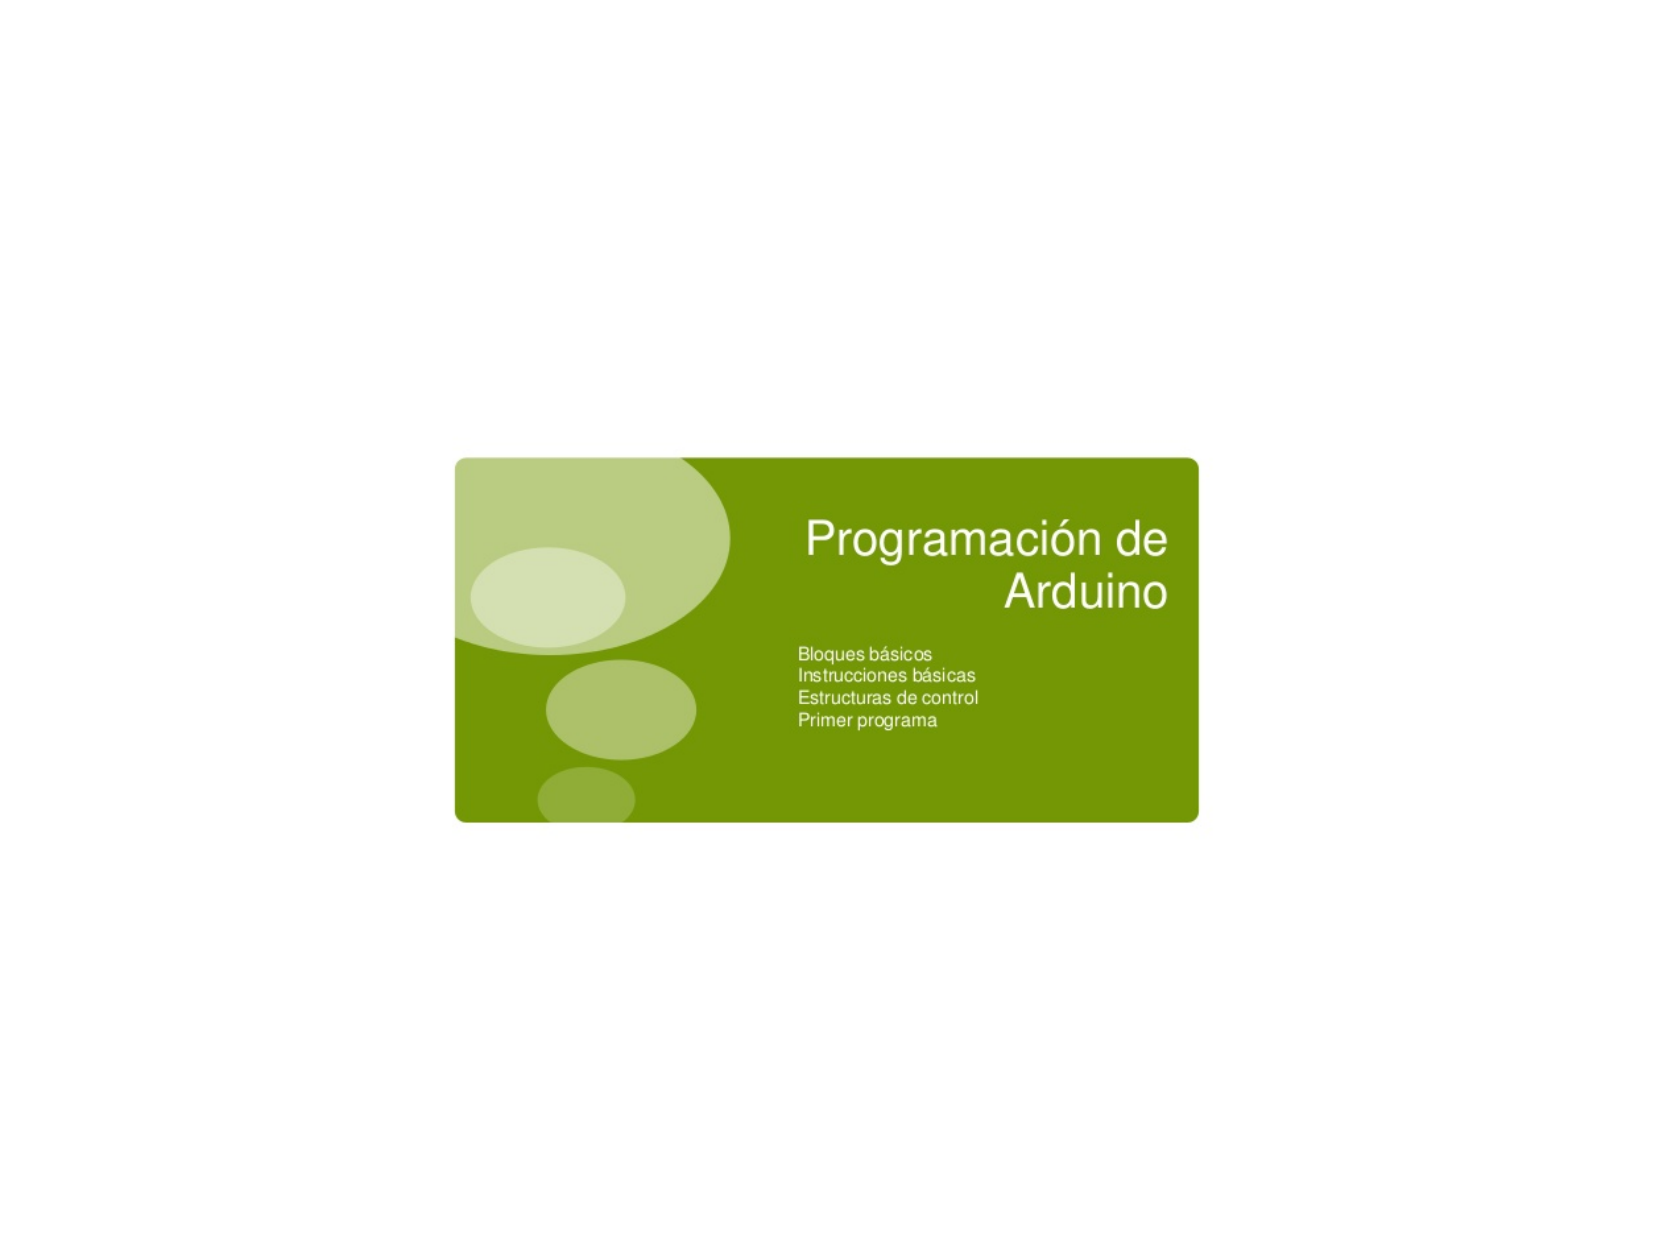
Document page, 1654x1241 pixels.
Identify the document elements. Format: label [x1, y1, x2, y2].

picture [347, 290, 1307, 1010]
